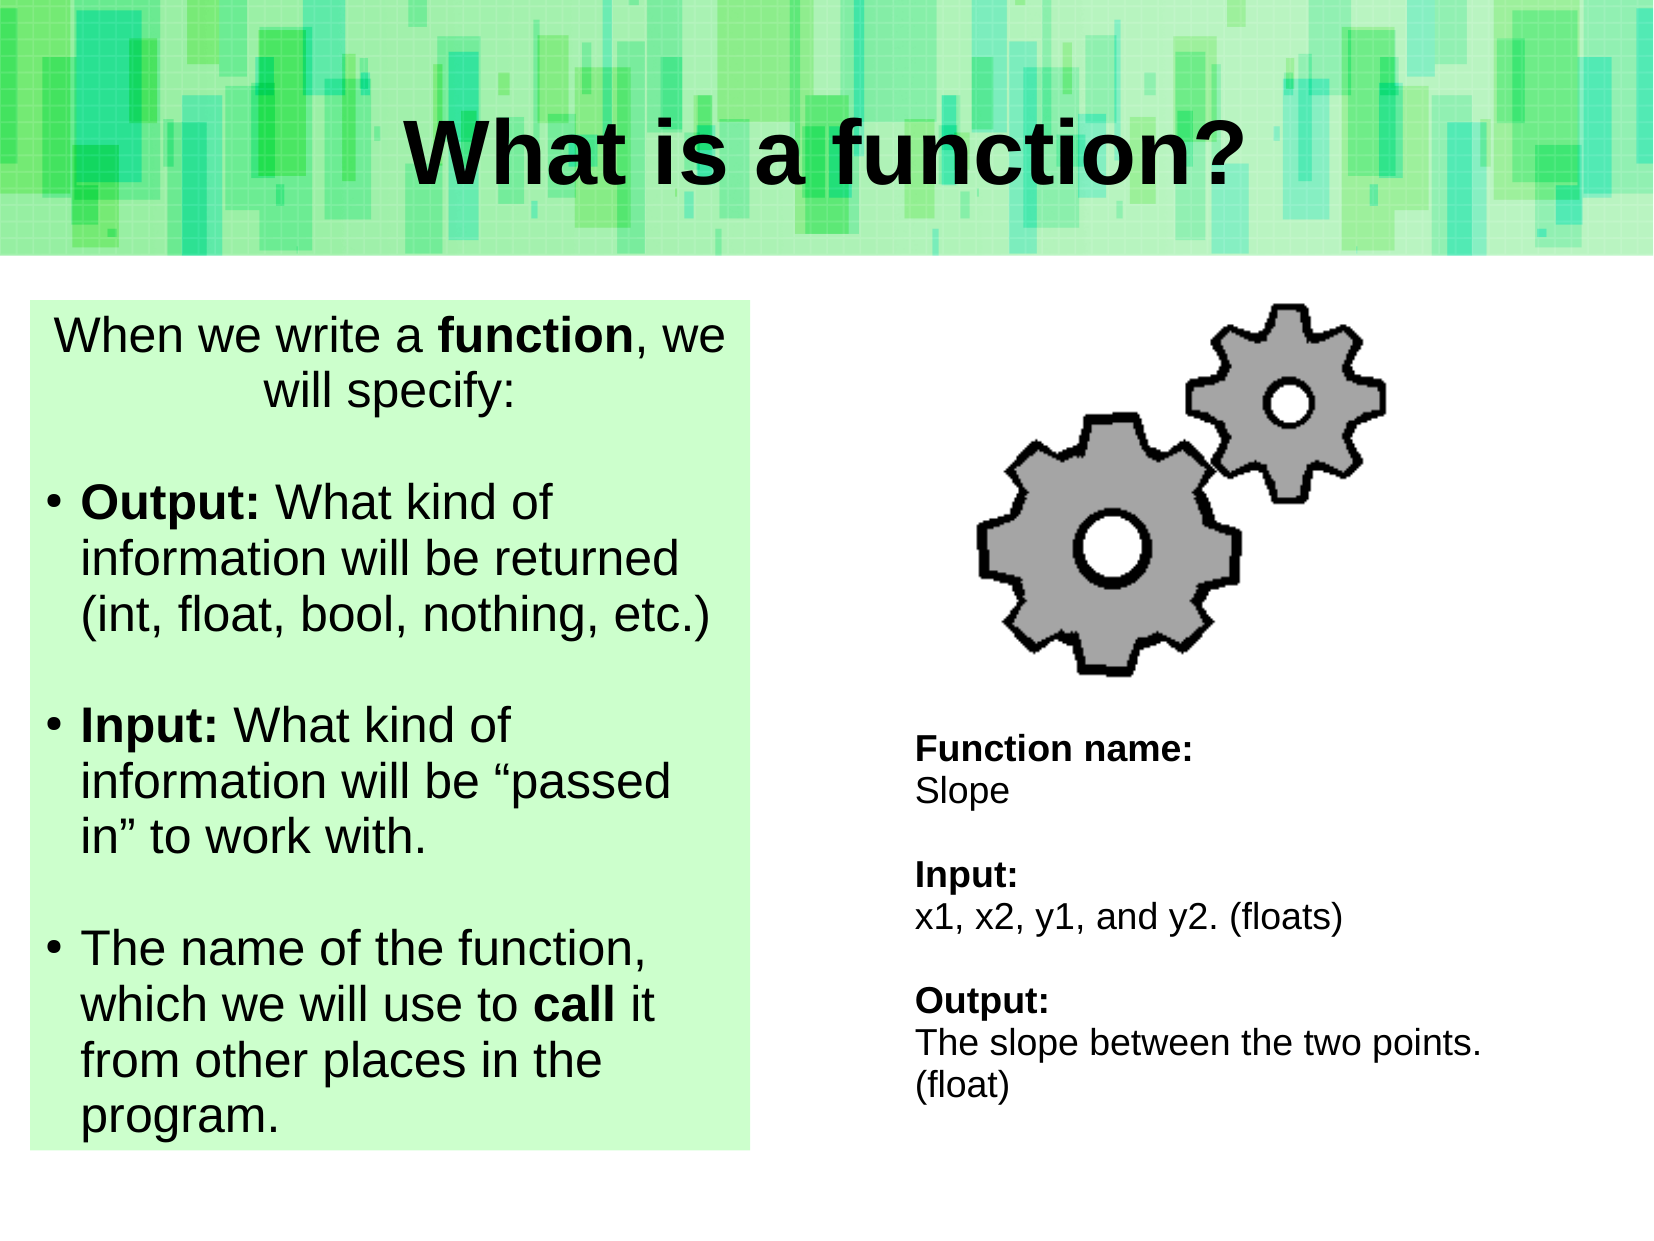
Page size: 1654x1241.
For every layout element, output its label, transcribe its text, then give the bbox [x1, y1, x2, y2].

text_box When we write a function, we will specify: Output: What kind of information will be returned (int, float, bool, nothing, etc.) Input: What kind of information will be “passed in” to work with. The name of the function, which we will use to call it from other places in the program. [30, 300, 751, 1151]
title What is a function? [82, 49, 1571, 257]
picture [0, 0, 1654, 1241]
text_box Function name: Slope Input: x1, x2, y1, and y2. (floats) Output: The slope between the two points. (float) [900, 720, 1516, 1113]
